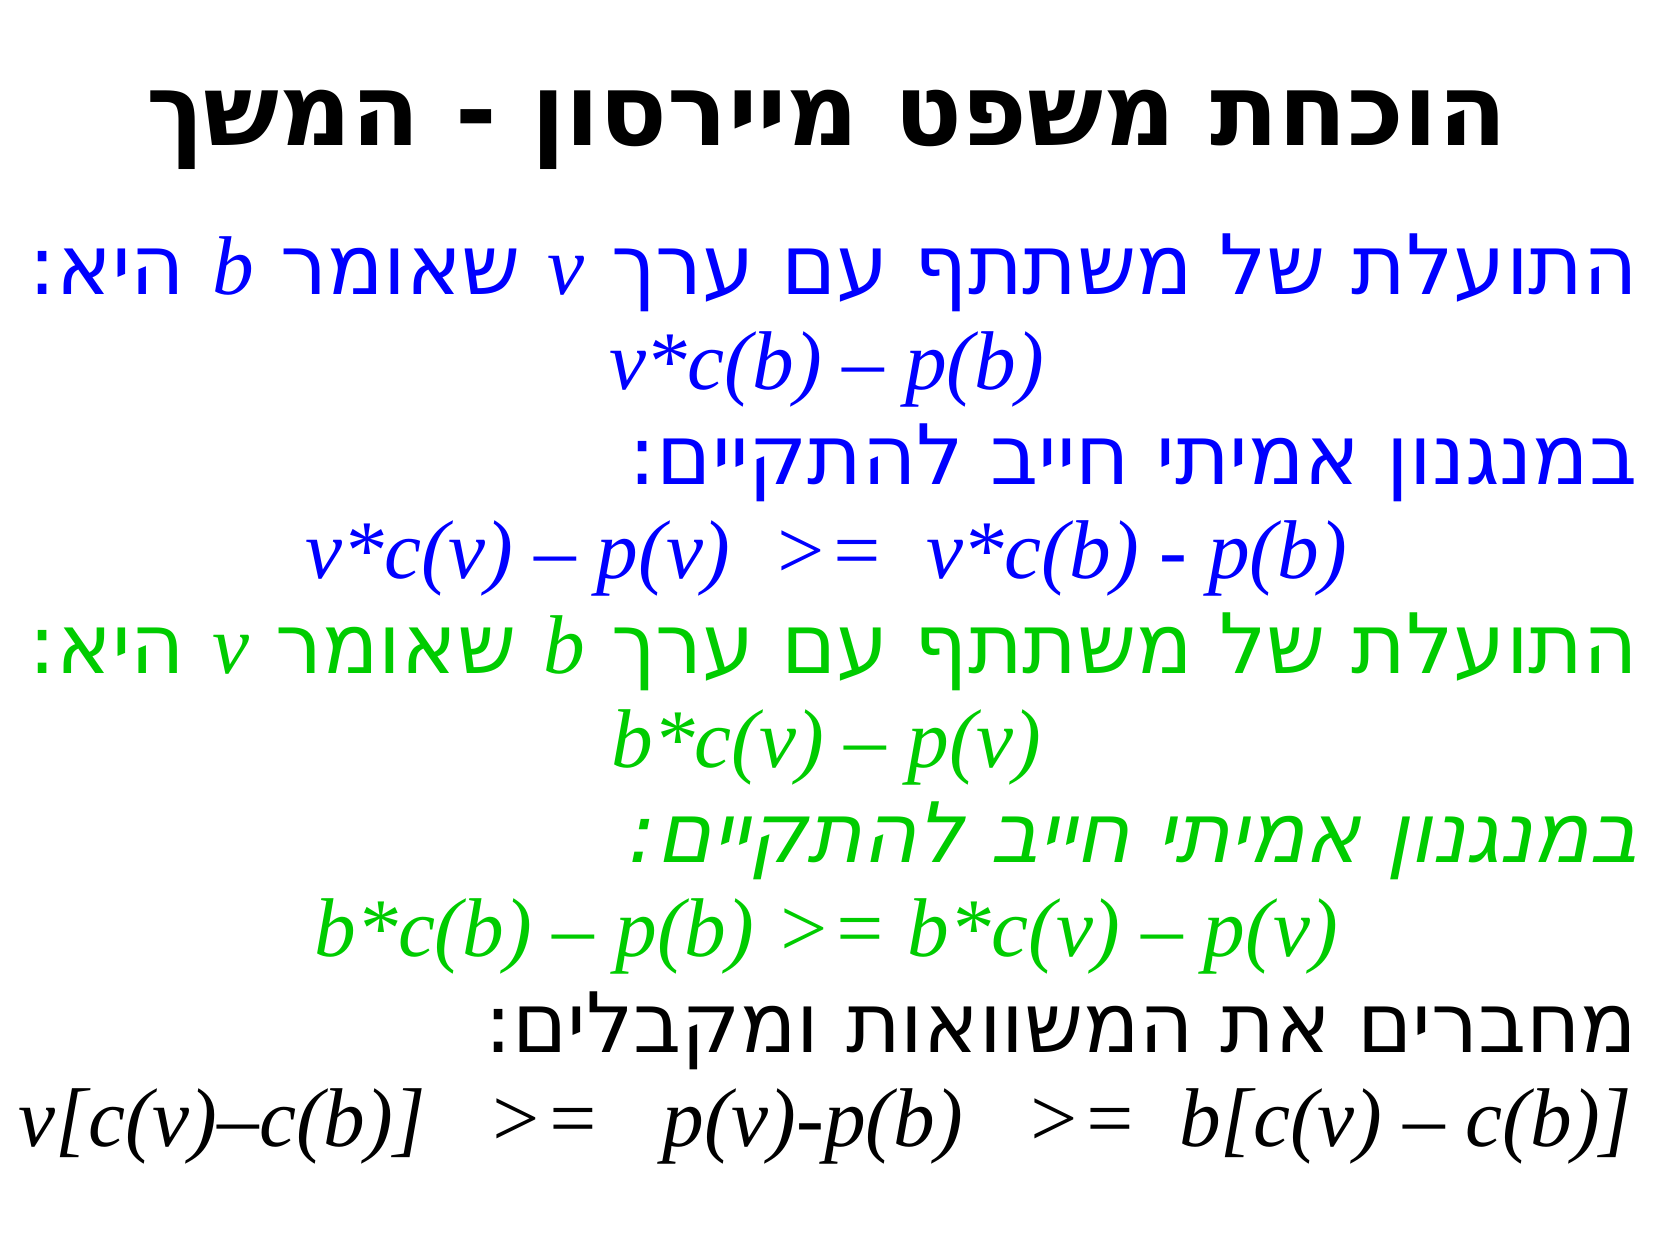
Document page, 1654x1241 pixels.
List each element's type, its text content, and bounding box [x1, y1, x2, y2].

text_box התועלת של משתתף עם ערך v שאומר b היא: v*c(b) – p(b) במנגנון אמיתי חייב להתקיים: v*c(v) – p(v) >= v*c(b) - p(b) התועלת של משתתף עם ערך b שאומר v היא: b*c(v) – p(v) במנגנון אמיתי חייב להתקיים: b*c(b) – p(b) >= b*c(v) – p(v) מחברים את המשוואות ומקבלים: v[c(v)–c(b)] >= p(v)-p(b) >= b[c(v) – c(b)] [0, 210, 1654, 1241]
title הוכחת משפט מיירסון - המשך [0, 21, 1654, 200]
